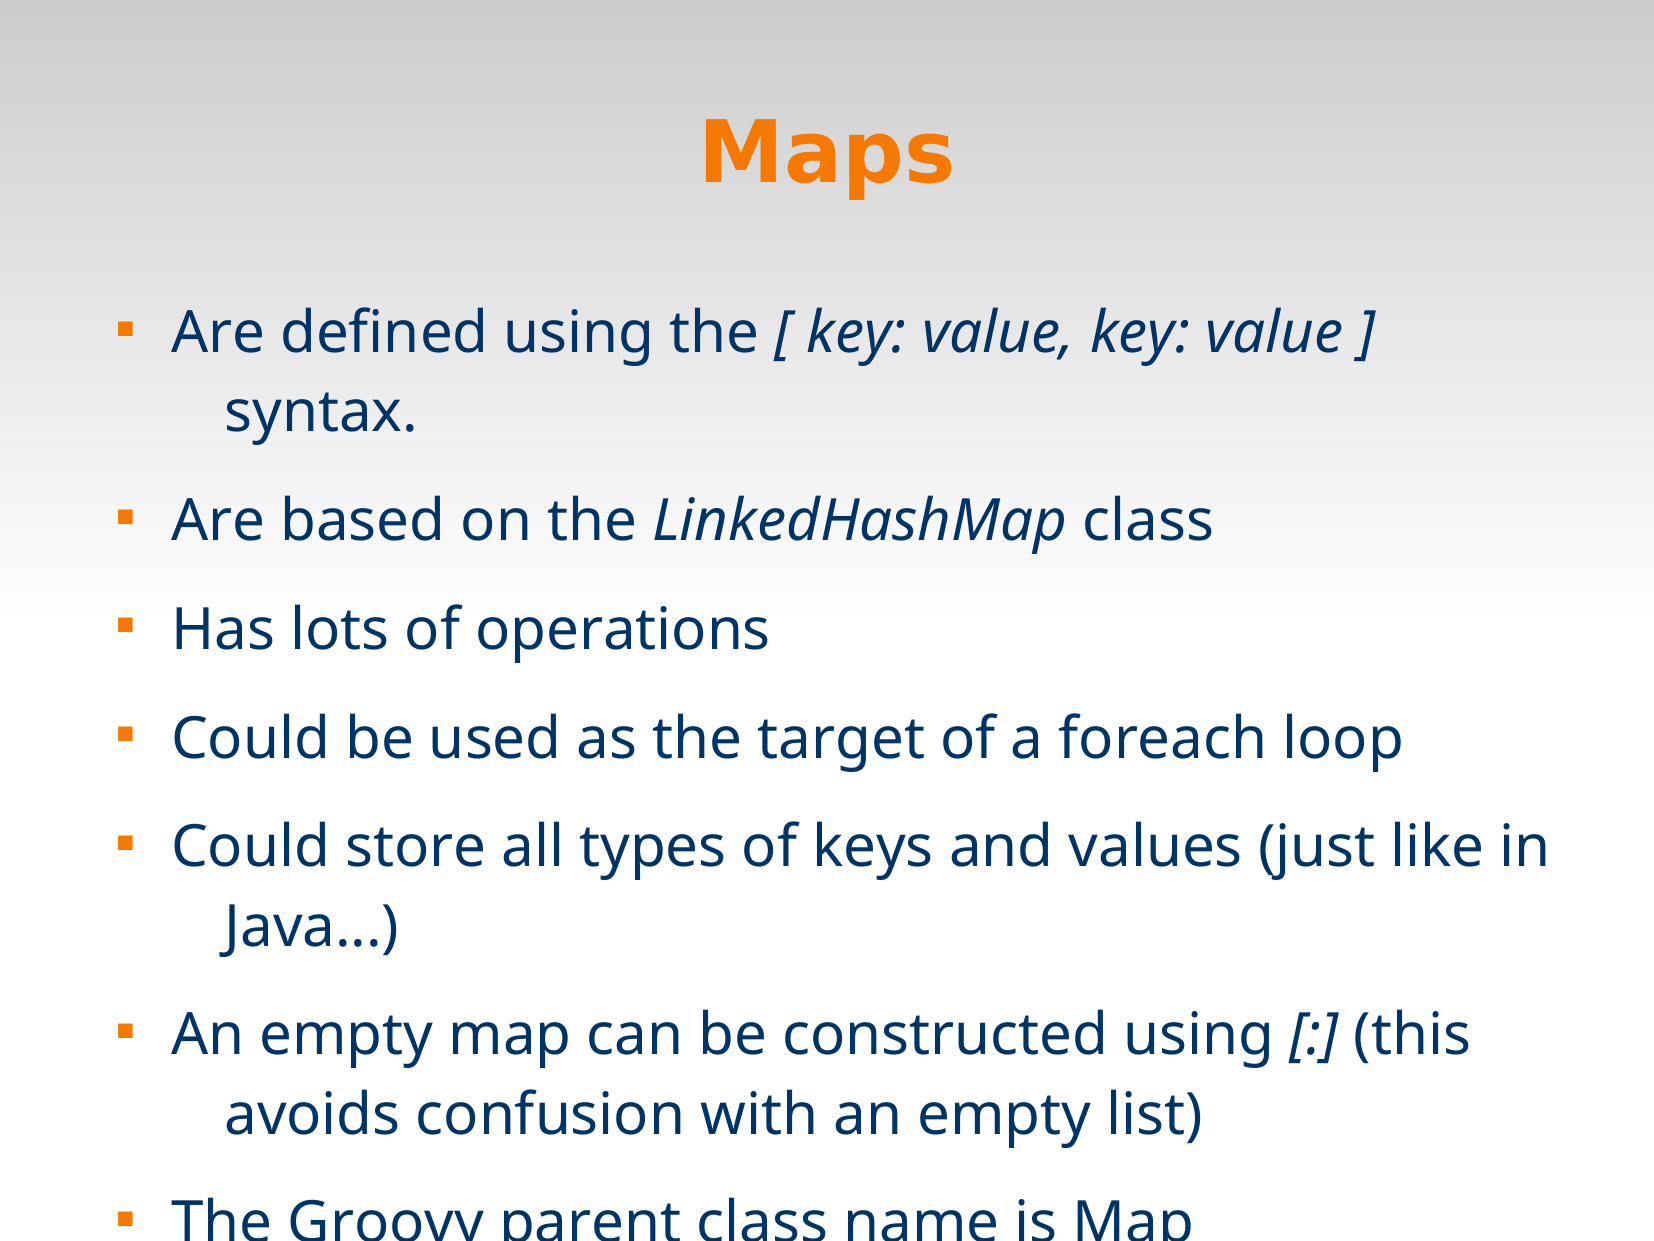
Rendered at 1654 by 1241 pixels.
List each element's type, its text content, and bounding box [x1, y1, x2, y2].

title Maps [82, 49, 1571, 257]
list Are defined using the [ key: value, key: value ] syntax. Are based on the LinkedHashMap class Has lots of operations Could be used as the target of a foreach loop Could store all types of keys and values (just like in Java...) An empty map can be constructed using [:] (this avoids confusion with an empty list) The Groovy parent class name is Map [82, 290, 1571, 1145]
